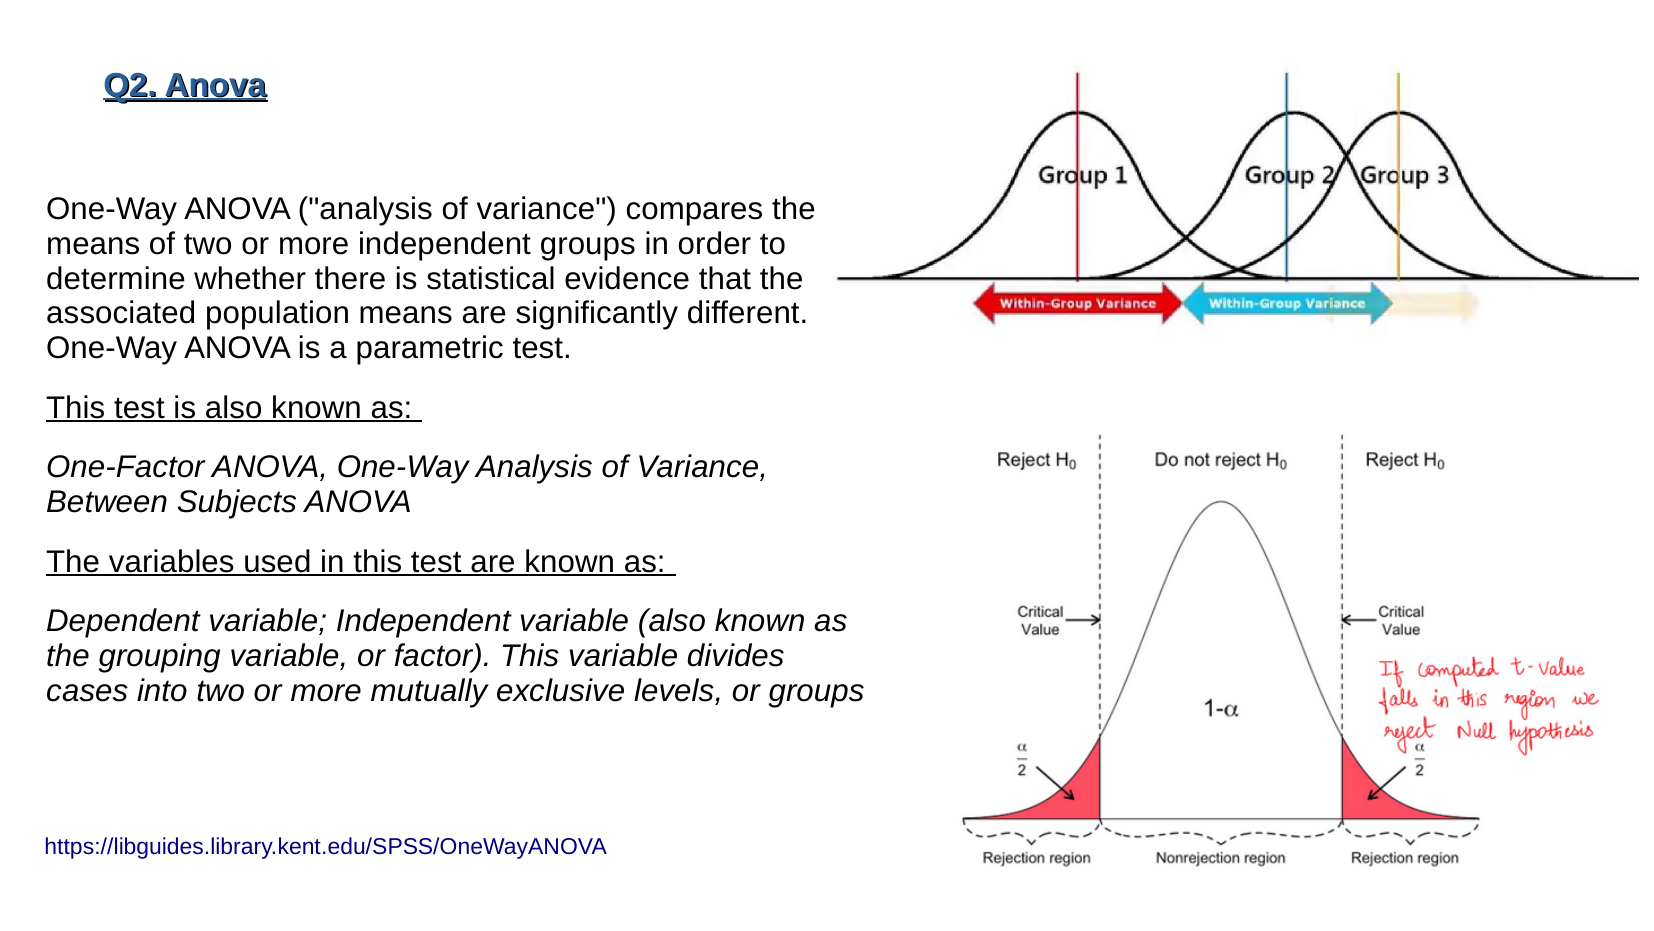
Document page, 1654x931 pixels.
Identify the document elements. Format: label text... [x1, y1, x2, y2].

text_box One-Way ANOVA ("analysis of variance") compares the means of two or more independent groups in order to determine whether there is statistical evidence that the associated population means are significantly different. One-Way ANOVA is a parametric test. This test is also known as: One-Factor ANOVA, One-Way Analysis of Variance, Between Subjects ANOVA The variables used in this test are known as: Dependent variable; Independent variable (also known as the grouping variable, or factor). This variable divides cases into two or more mutually exclusive levels, or groups [31, 184, 886, 835]
picture [826, 41, 1639, 355]
text_box Q2. Anova [88, 59, 685, 111]
text_box https://libguides.library.kent.edu/SPSS/OneWayANOVA [29, 826, 944, 884]
picture [944, 415, 1611, 886]
